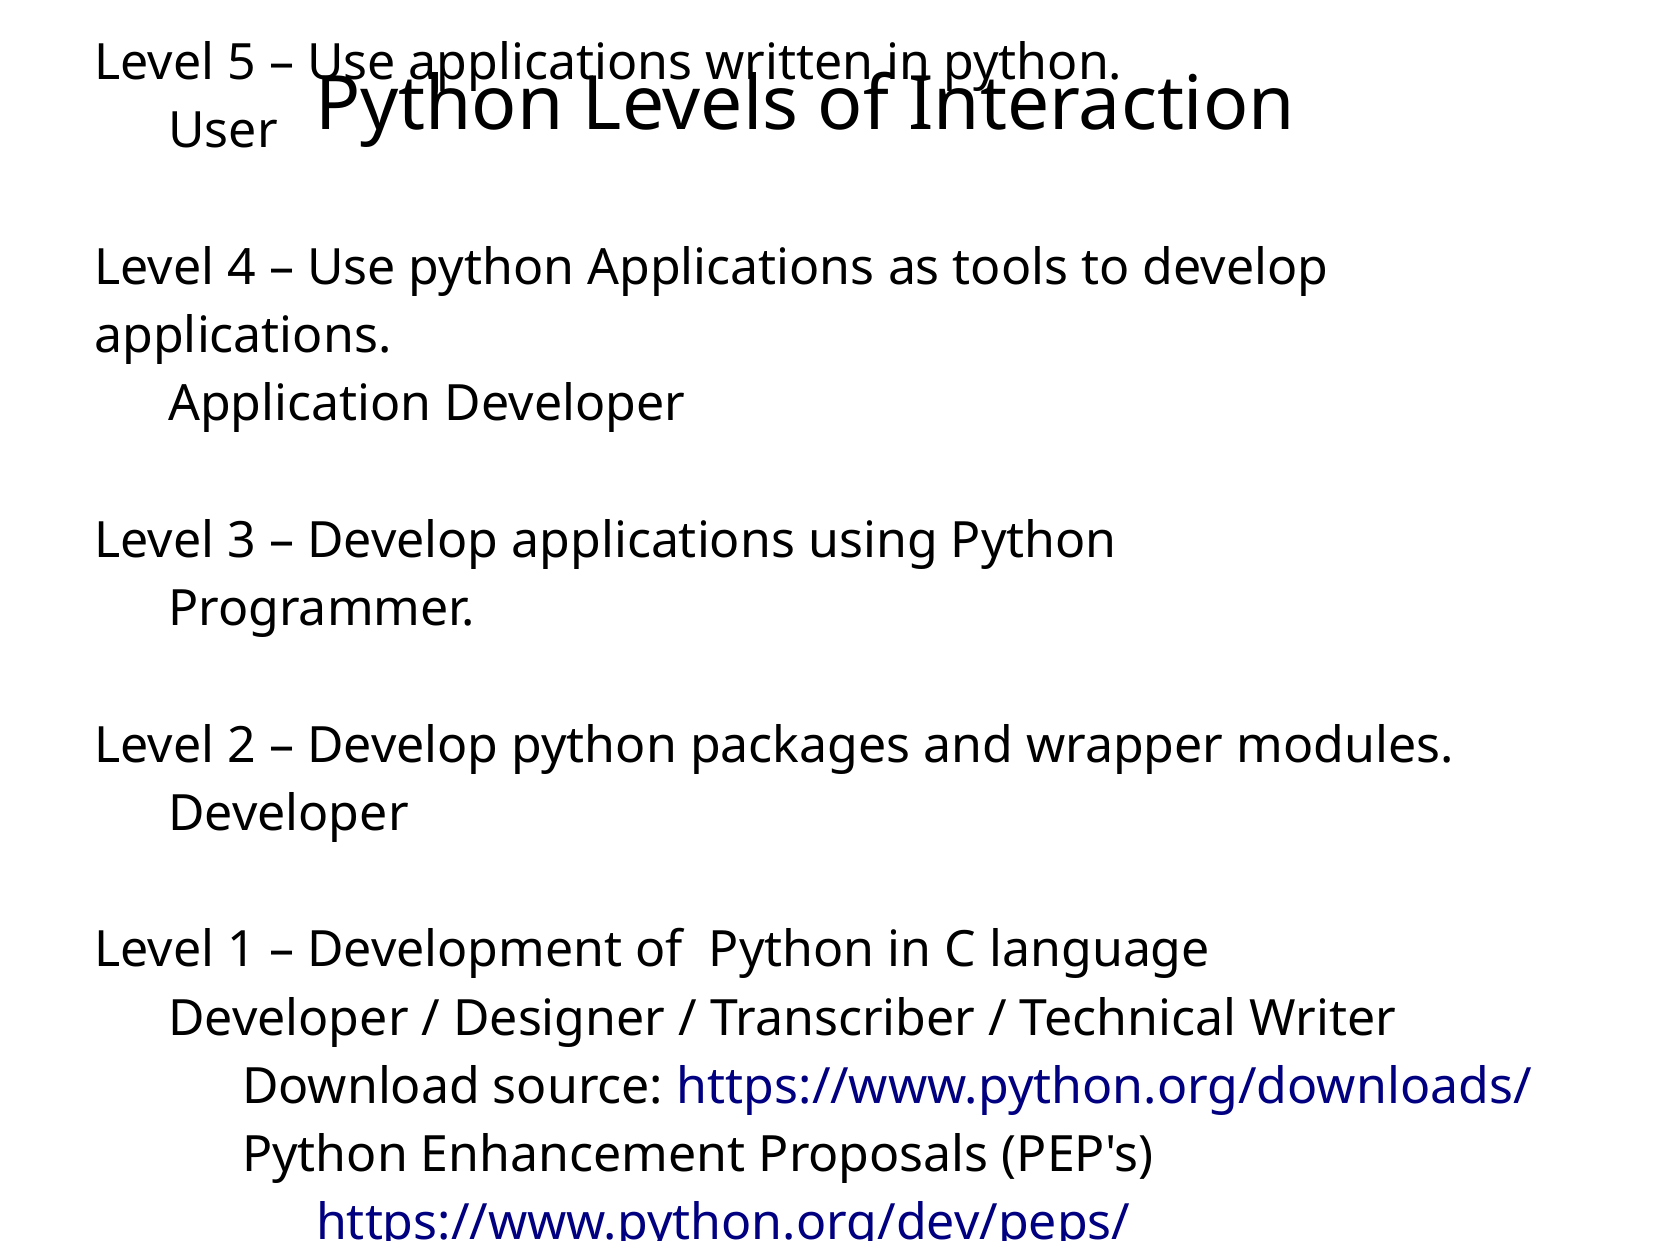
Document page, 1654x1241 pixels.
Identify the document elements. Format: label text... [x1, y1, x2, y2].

title Python Levels of Interaction [70, 35, 1560, 166]
title Level 5 – Use applications written in python. User Level 4 – Use python Applications as tools to develop applications. Application Developer Level 3 – Develop applications using Python Programmer. Level 2 – Develop python packages and wrapper modules. Developer Level 1 – Development of Python in C language Developer / Designer / Transcriber / Technical Writer Download source: https://www.python.org/downloads/ Python Enhancement Proposals (PEP's) https://www.python.org/dev/peps/ Bugs / bug fixing http://bugs.python.org/ Write Documentation [94, 165, 1583, 1241]
